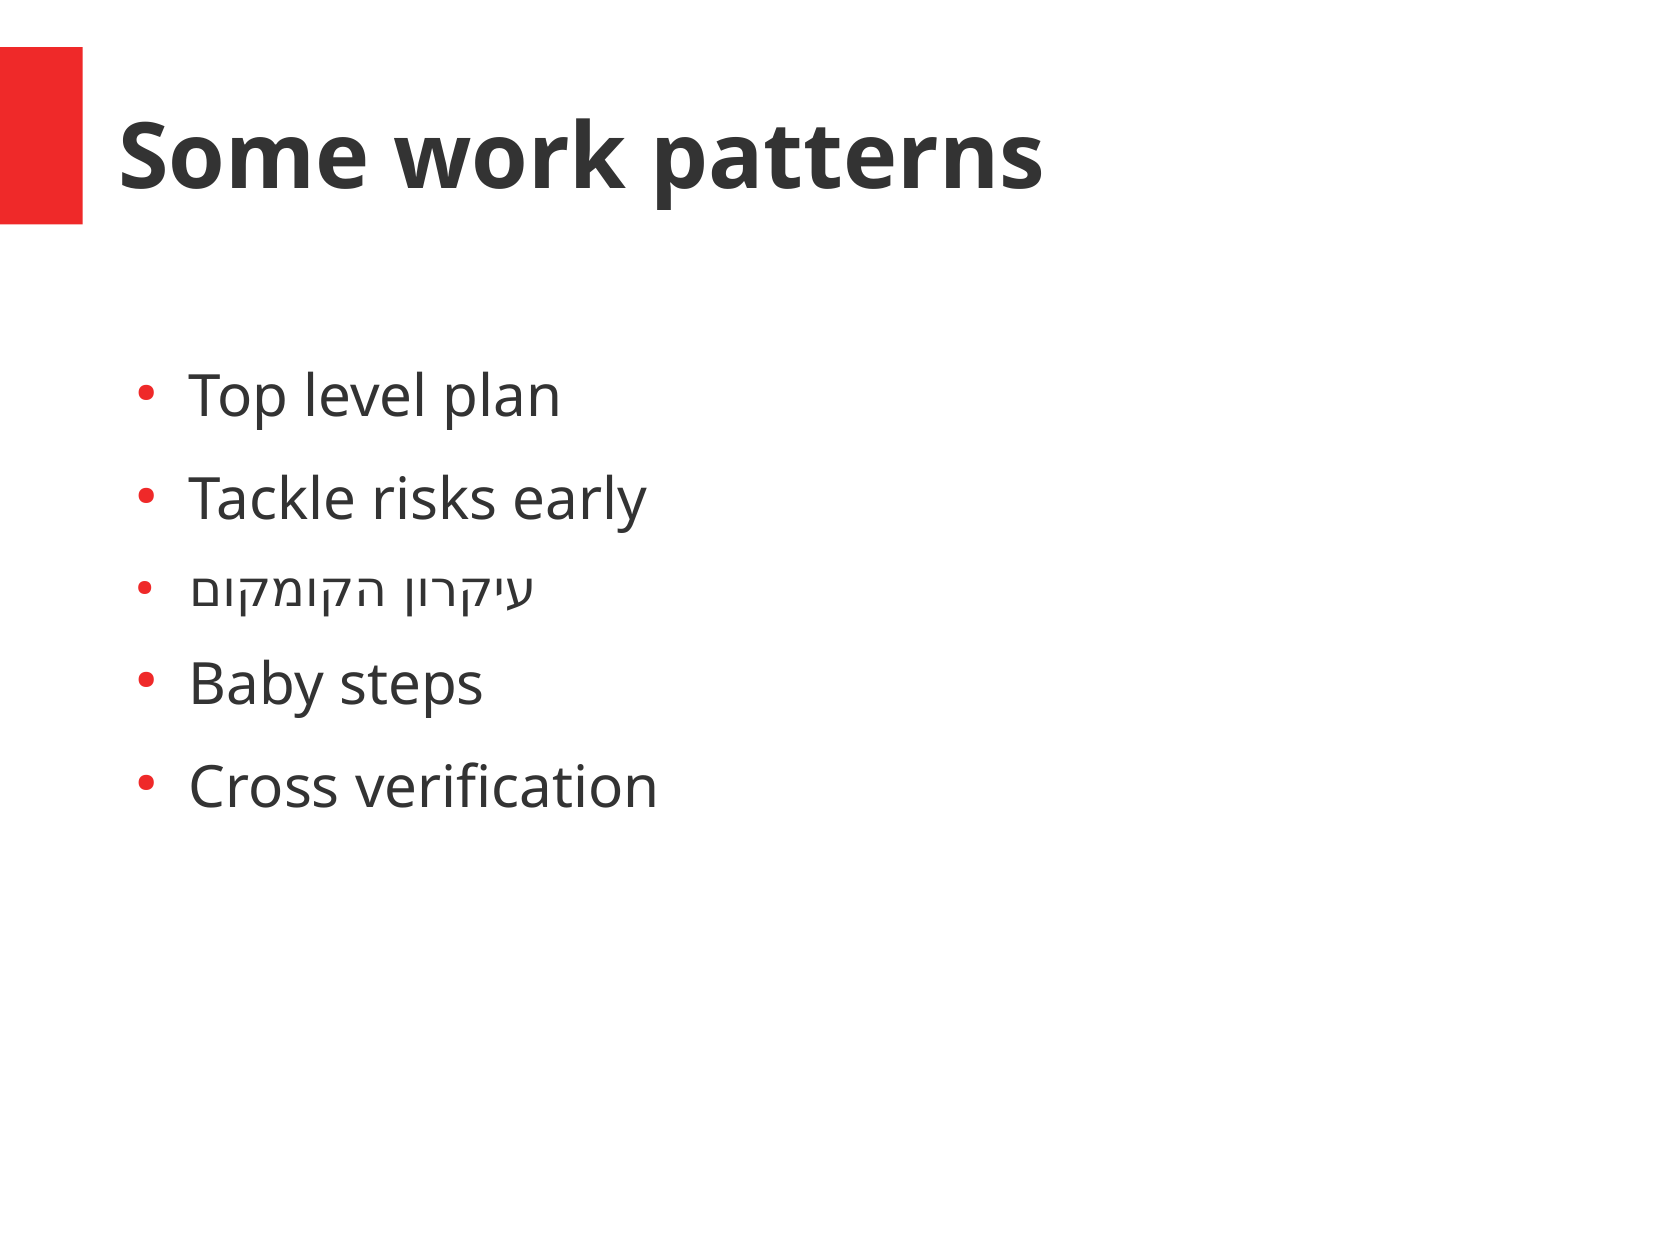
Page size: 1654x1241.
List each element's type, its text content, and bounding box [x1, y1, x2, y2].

list Top level plan Tackle risks early עיקרון הקומקום Baby steps Cross verification [118, 354, 1536, 1074]
title Some work patterns [118, 49, 1571, 257]
